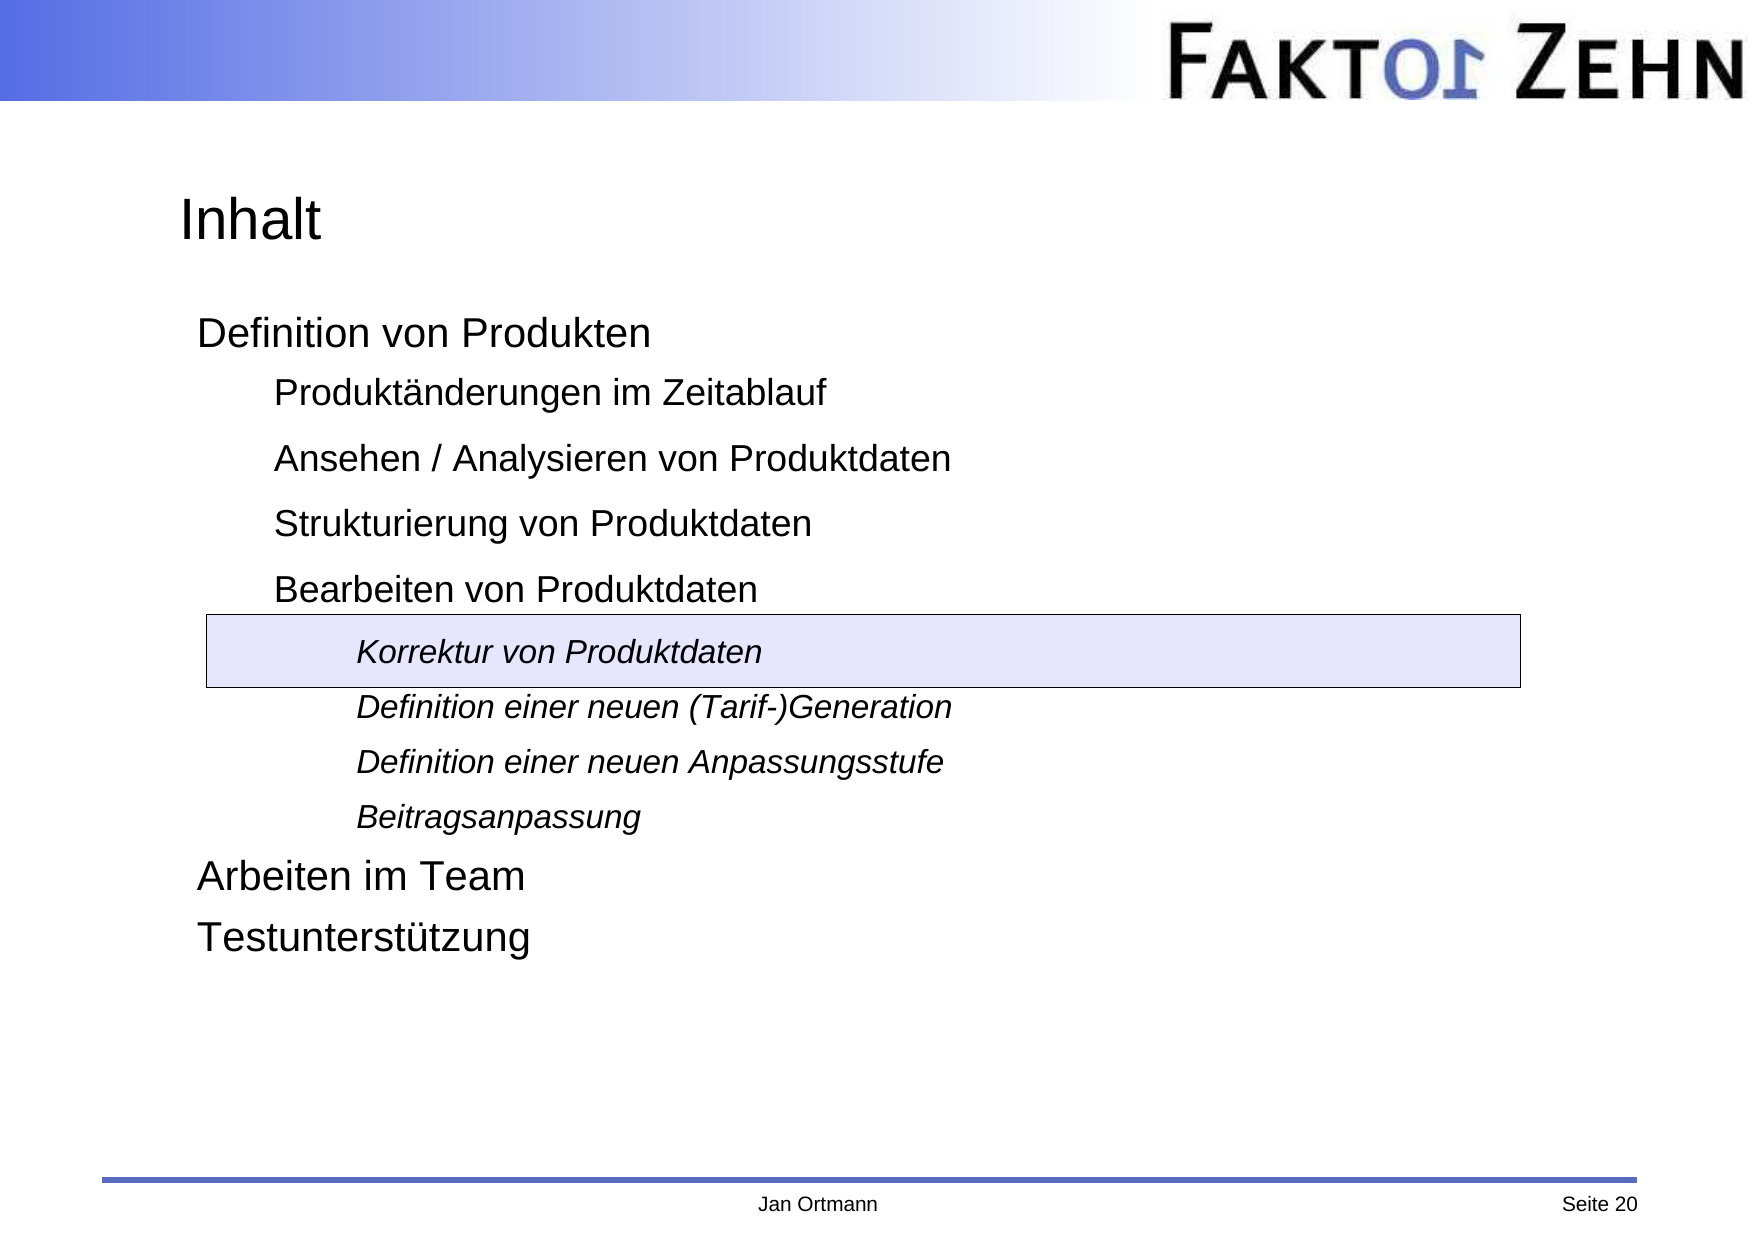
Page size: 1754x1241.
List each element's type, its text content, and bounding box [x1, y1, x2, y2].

picture [1162, 7, 1752, 100]
list Definition von Produkten Produktänderungen im Zeitablauf Ansehen / Analysieren von Produktdaten Strukturierung von Produktdaten Bearbeiten von Produktdaten Korrektur von Produktdaten Definition einer neuen (Tarif-)Generation Definition einer neuen Anpassungsstufe Beitragsanpassung Arbeiten im Team Testunterstützung [179, 310, 1576, 1078]
title Inhalt [179, 142, 1576, 296]
